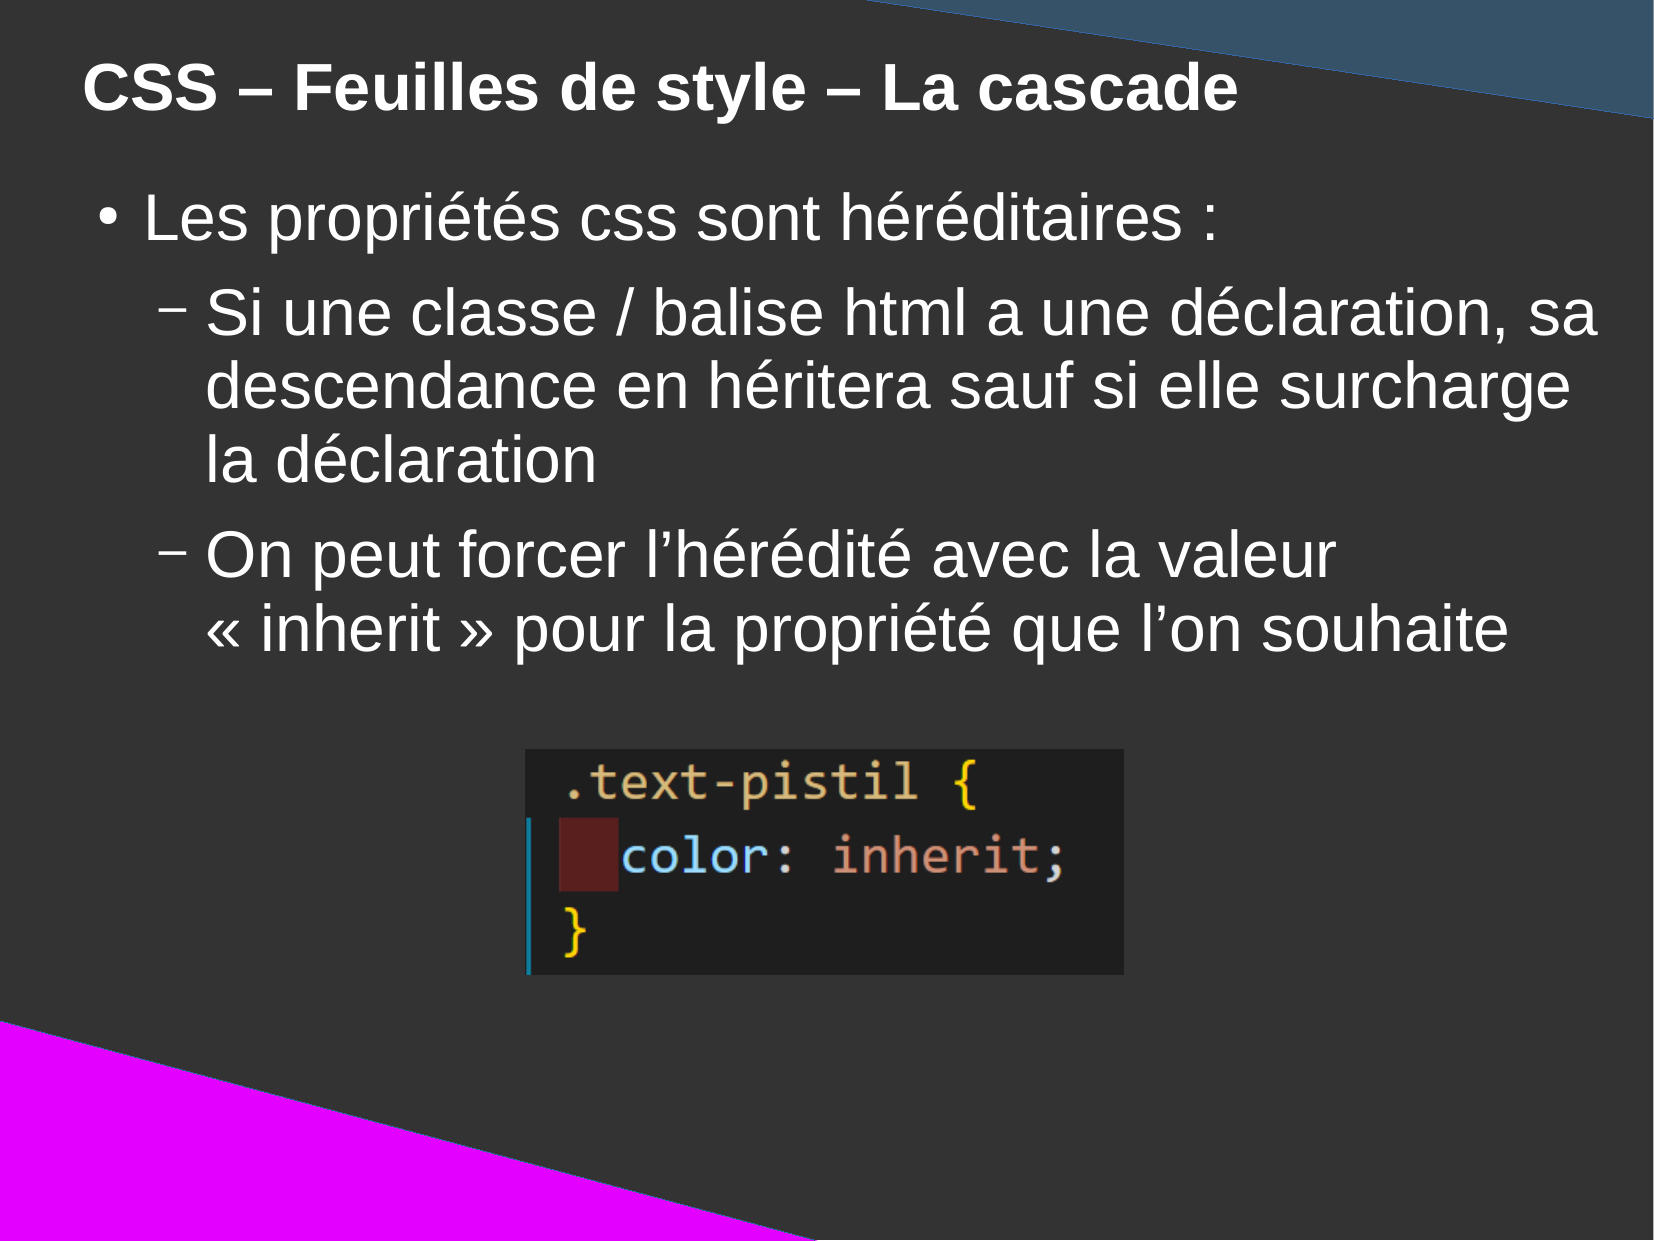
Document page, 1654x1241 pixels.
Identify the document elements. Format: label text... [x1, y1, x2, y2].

title CSS – Feuilles de style – La cascade [82, 49, 1571, 153]
text_box [867, 0, 1654, 119]
list Les propriétés css sont héréditaires : Si une classe / balise html a une déclaration, sa descendance en héritera sauf si elle surcharge la déclaration On peut forcer l’hérédité avec la valeur « inherit » pour la propriété que l’on souhaite [81, 180, 1606, 676]
text_box [0, 1020, 819, 1241]
picture [525, 749, 1124, 975]
